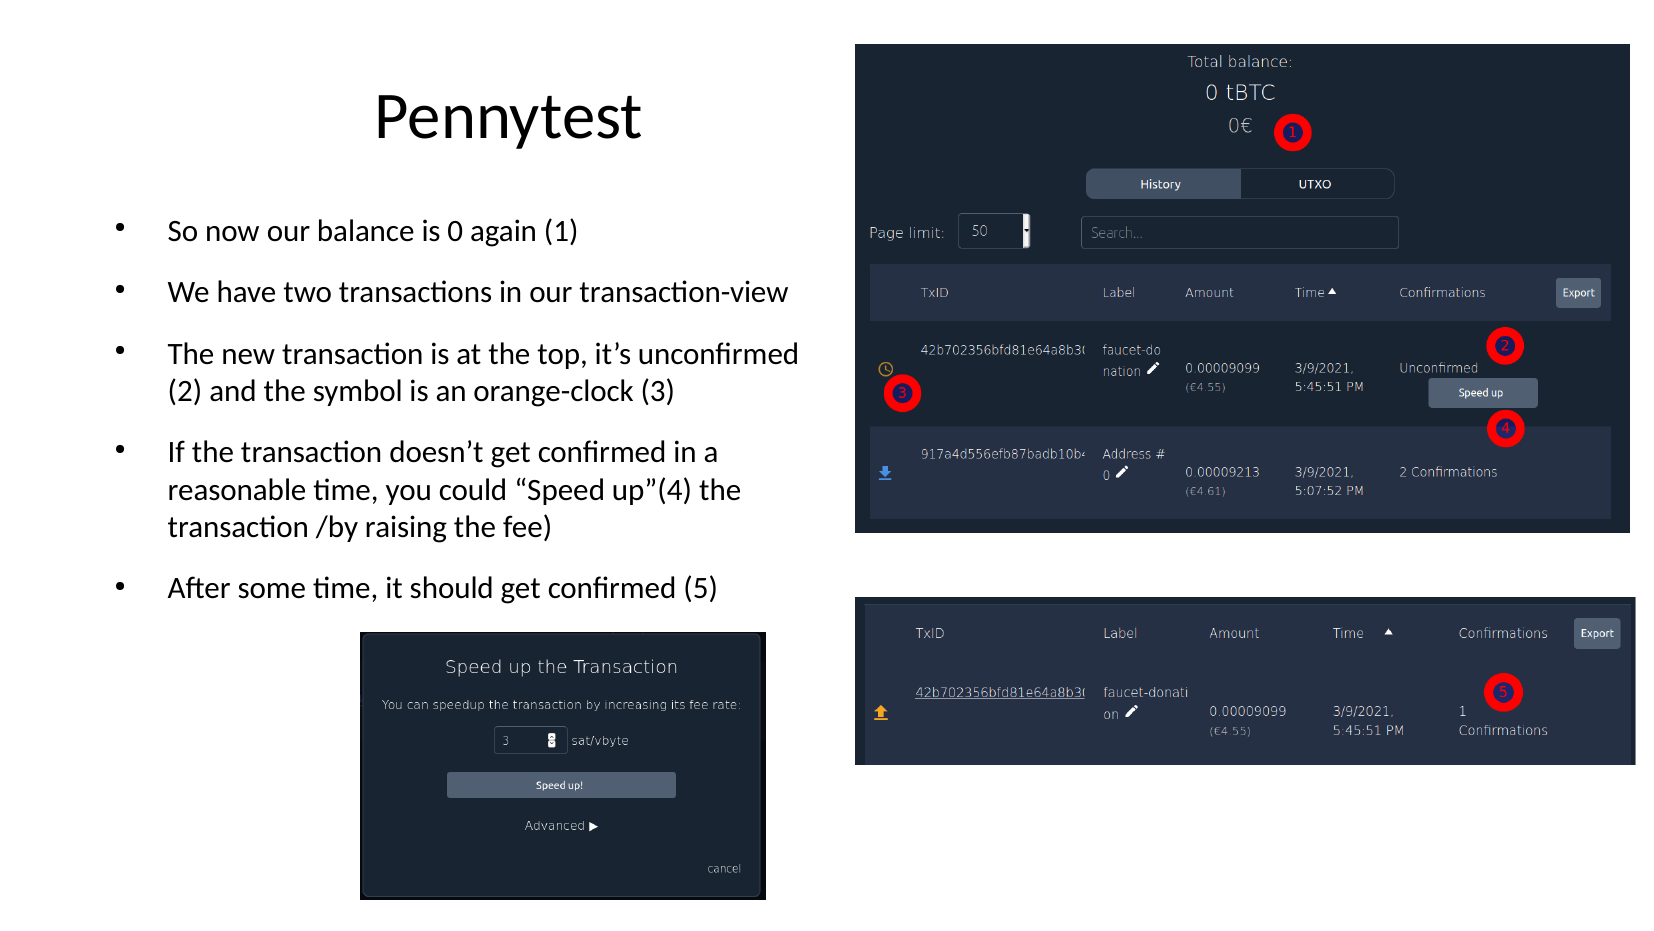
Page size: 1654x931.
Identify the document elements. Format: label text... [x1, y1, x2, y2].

picture [855, 44, 1630, 533]
picture [855, 597, 1636, 766]
title Pennytest [99, 27, 1555, 193]
picture [360, 632, 766, 901]
list So now our balance is 0 again (1) We have two transactions in our transaction-view The new transaction is at the top, it’s unconfirmed (2) and the symbol is an orange-clock (3) If the transaction doesn’t get confirmed in a reasonable time, you could “Speed up”(4) the transaction /by raising the fee) After some time, it should get confirmed (5) [96, 210, 811, 828]
